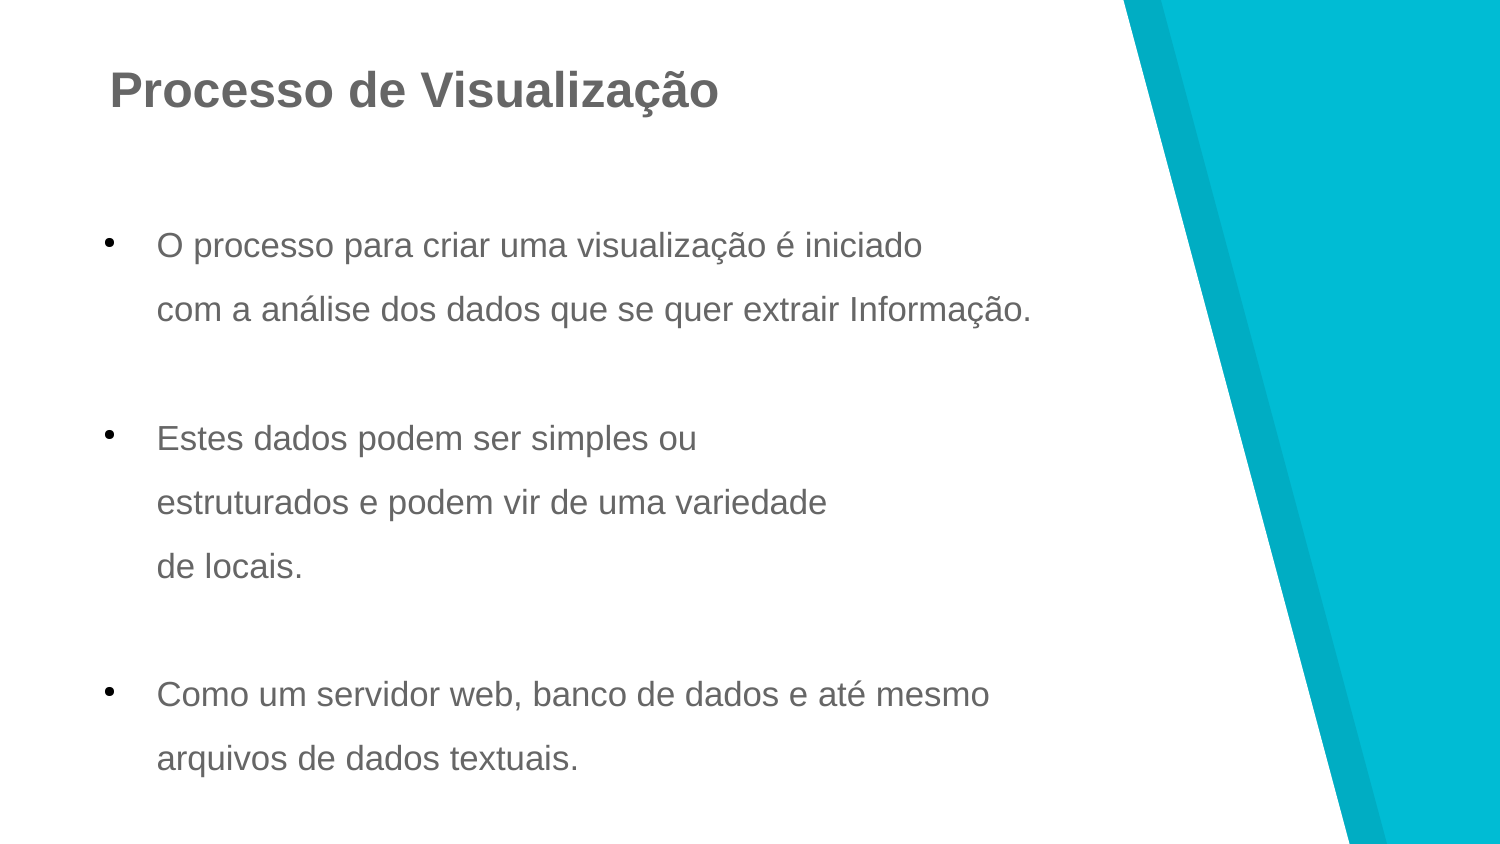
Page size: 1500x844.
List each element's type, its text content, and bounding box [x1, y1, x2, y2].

list O processo para criar uma visualização é iniciado com a análise dos dados que se quer extrair Informação. Estes dados podem ser simples ou estruturados e podem vir de uma variedade de locais. Como um servidor web, banco de dados e até mesmo arquivos de dados textuais. [102, 94, 1453, 780]
subtitle Processo de Visualização [94, 42, 1394, 119]
